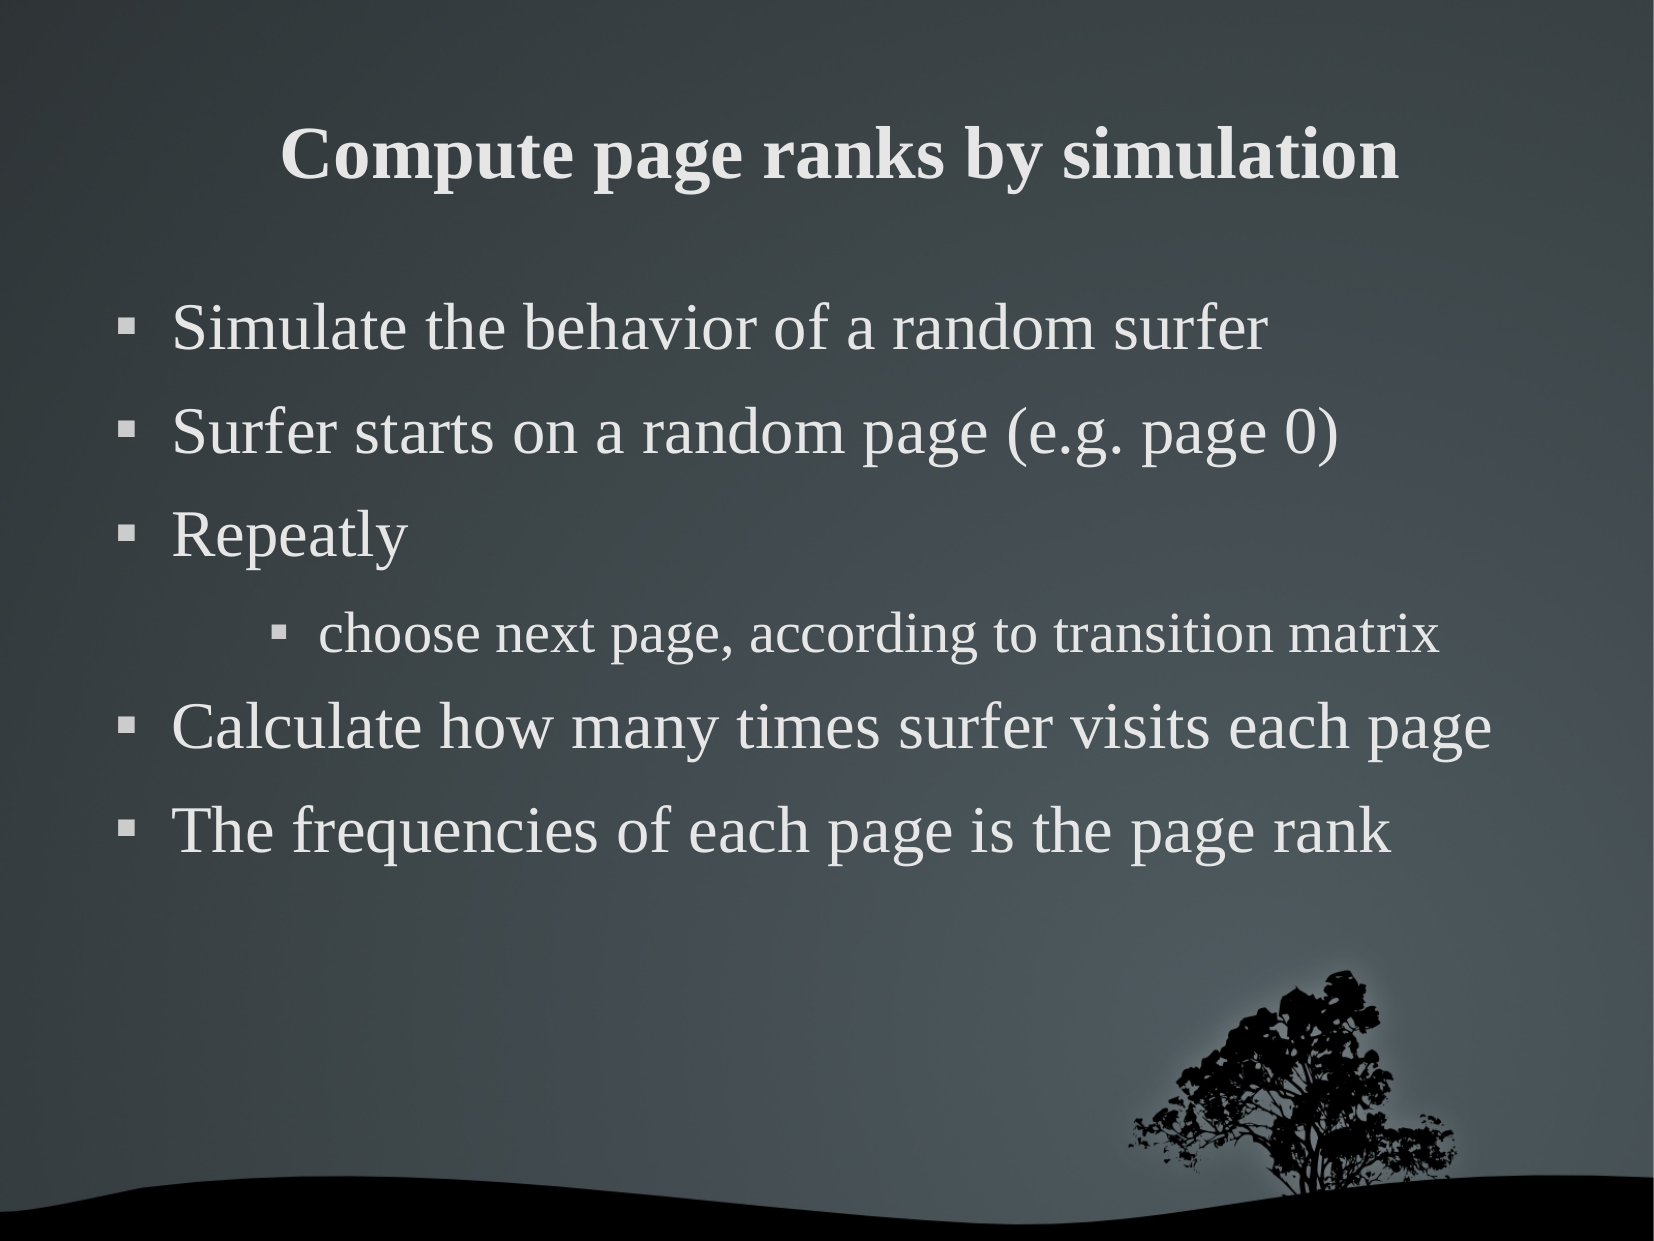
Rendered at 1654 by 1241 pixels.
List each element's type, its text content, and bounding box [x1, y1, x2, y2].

picture [0, 0, 1654, 1241]
title Compute page ranks by simulation [82, 49, 1571, 257]
list Simulate the behavior of a random surfer Surfer starts on a random page (e.g. page 0) Repeatly choose next page, according to transition matrix Calculate how many times surfer visits each page The frequencies of each page is the page rank [82, 290, 1571, 1109]
